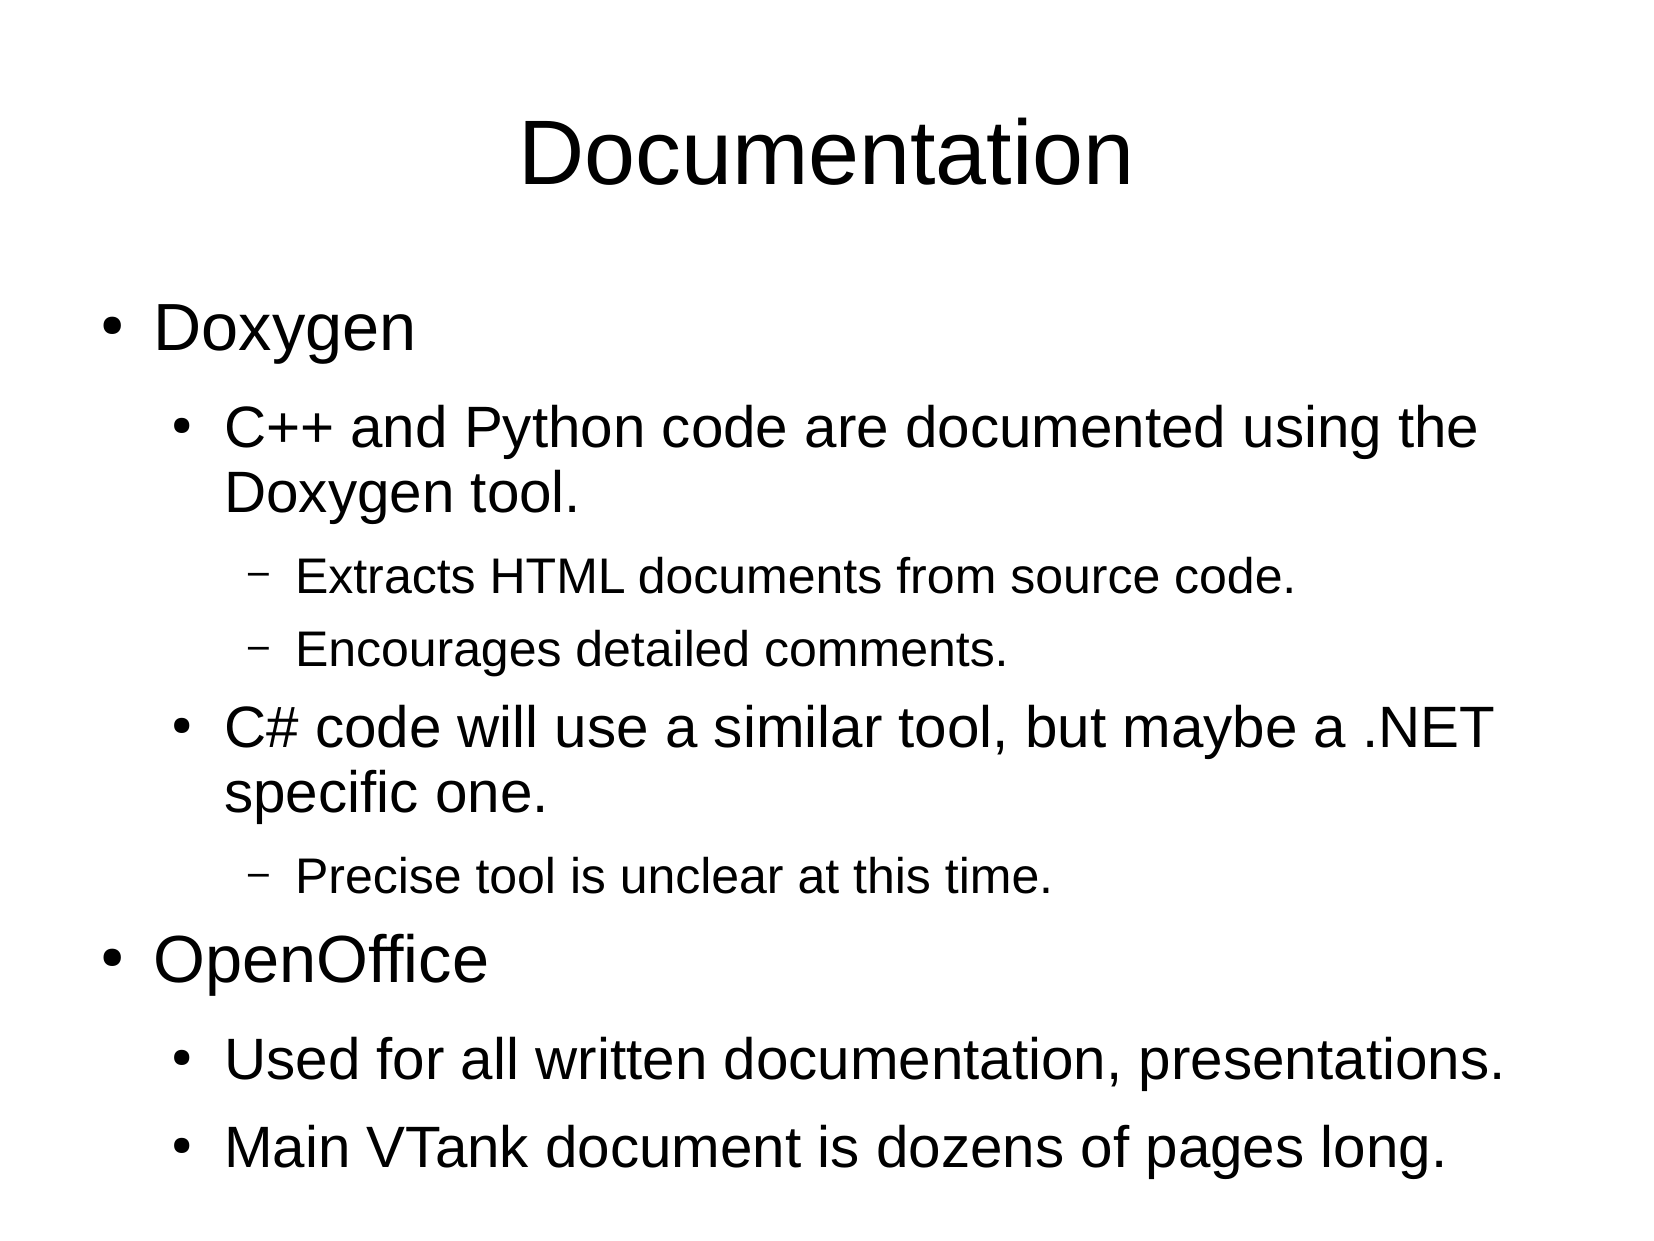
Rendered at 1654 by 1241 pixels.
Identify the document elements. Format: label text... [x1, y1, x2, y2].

list Doxygen C++ and Python code are documented using the Doxygen tool. Extracts HTML documents from source code. Encourages detailed comments. C# code will use a similar tool, but maybe a .NET specific one. Precise tool is unclear at this time. OpenOffice Used for all written documentation, presentations. Main VTank document is dozens of pages long. [82, 290, 1571, 1178]
title Documentation [82, 56, 1571, 250]
